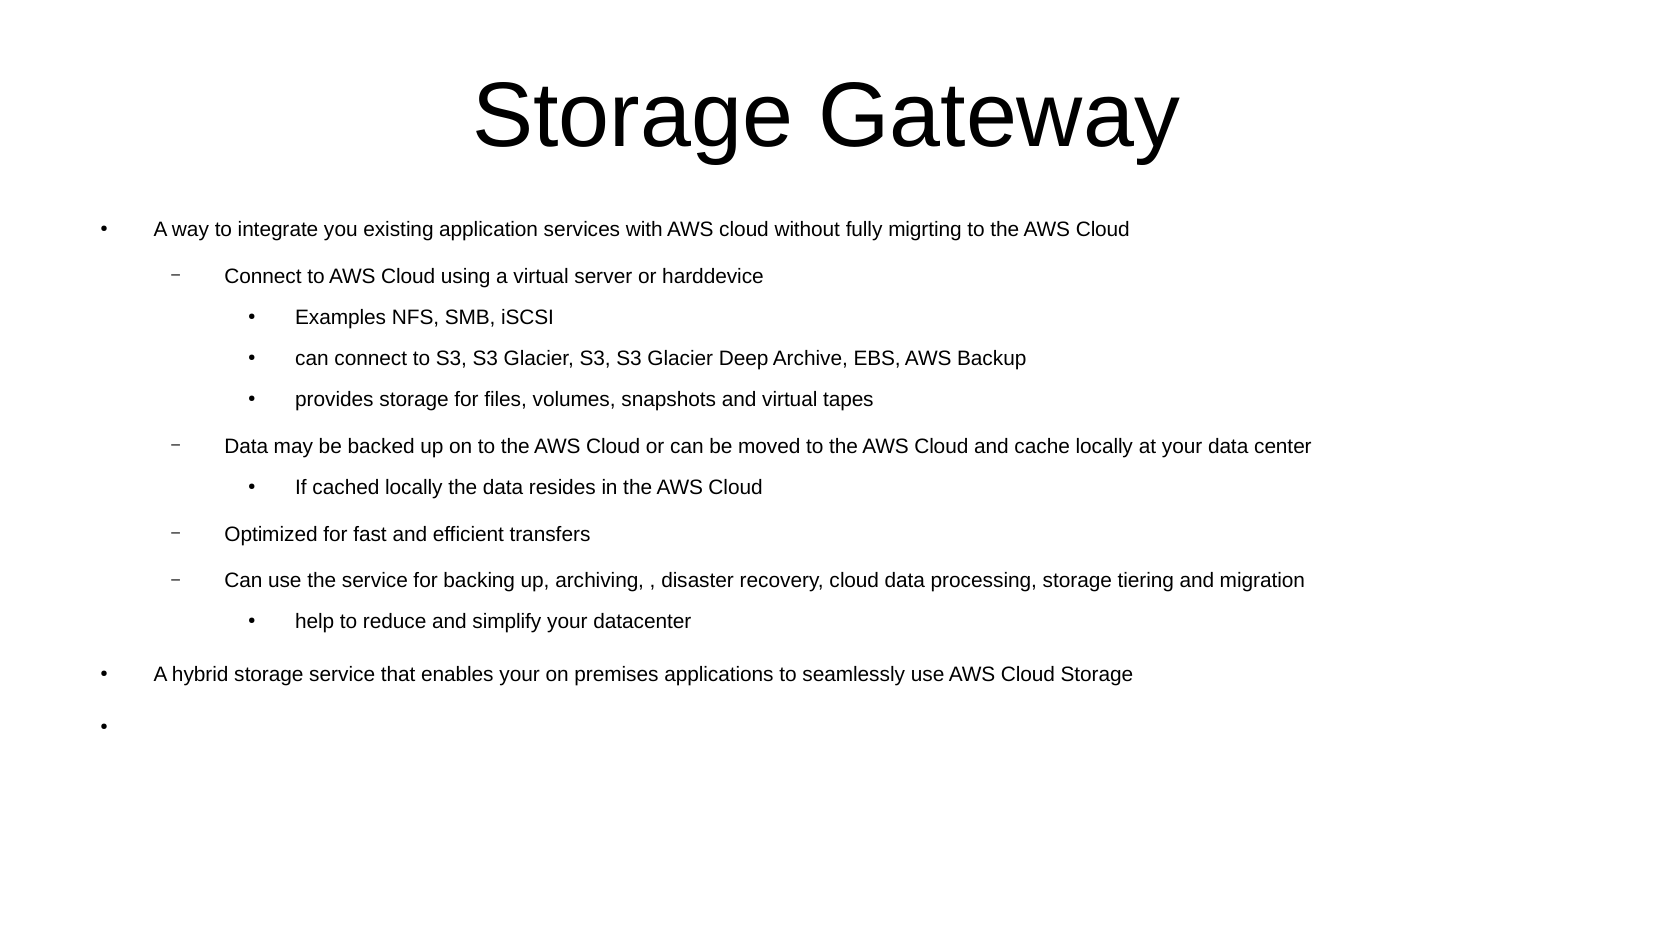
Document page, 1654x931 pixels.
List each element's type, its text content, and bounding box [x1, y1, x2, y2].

title Storage Gateway [82, 37, 1571, 193]
list A way to integrate you existing application services with AWS cloud without fully migrting to the AWS Cloud Connect to AWS Cloud using a virtual server or harddevice Examples NFS, SMB, iSCSI can connect to S3, S3 Glacier, S3, S3 Glacier Deep Archive, EBS, AWS Backup provides storage for files, volumes, snapshots and virtual tapes Data may be backed up on to the AWS Cloud or can be moved to the AWS Cloud and cache locally at your data center If cached locally the data resides in the AWS Cloud Optimized for fast and efficient transfers Can use the service for backing up, archiving, , disaster recovery, cloud data processing, storage tiering and migration help to reduce and simplify your datacenter A hybrid storage service that enables your on premises applications to seamlessly use AWS Cloud Storage [82, 217, 1636, 901]
